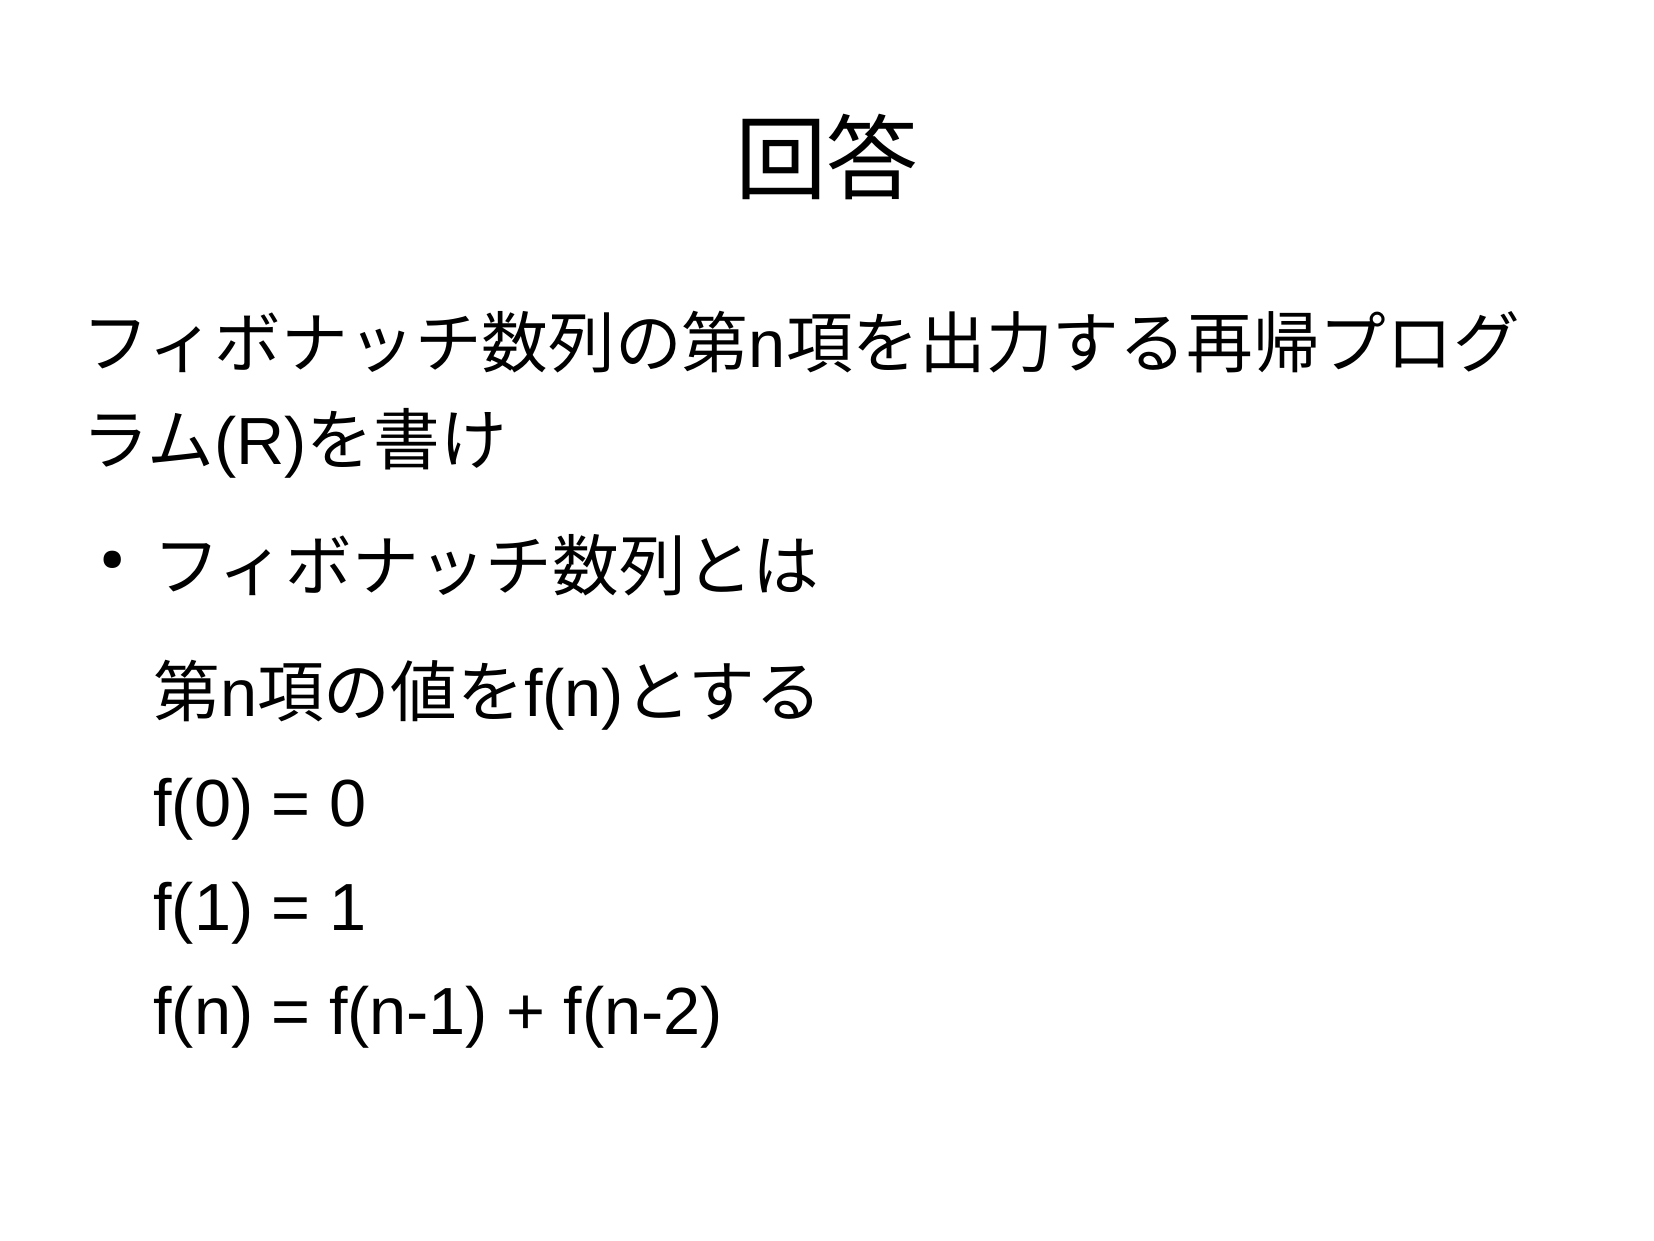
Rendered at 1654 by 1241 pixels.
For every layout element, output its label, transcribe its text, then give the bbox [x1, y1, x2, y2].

list フィボナッチ数列の第n項を出力する再帰プログラム(R)を書け フィボナッチ数列とは 第n項の値をf(n)とする f(0) = 0 f(1) = 1 f(n) = f(n-1) + f(n-2) [82, 290, 1571, 1109]
title 回答 [82, 49, 1571, 257]
